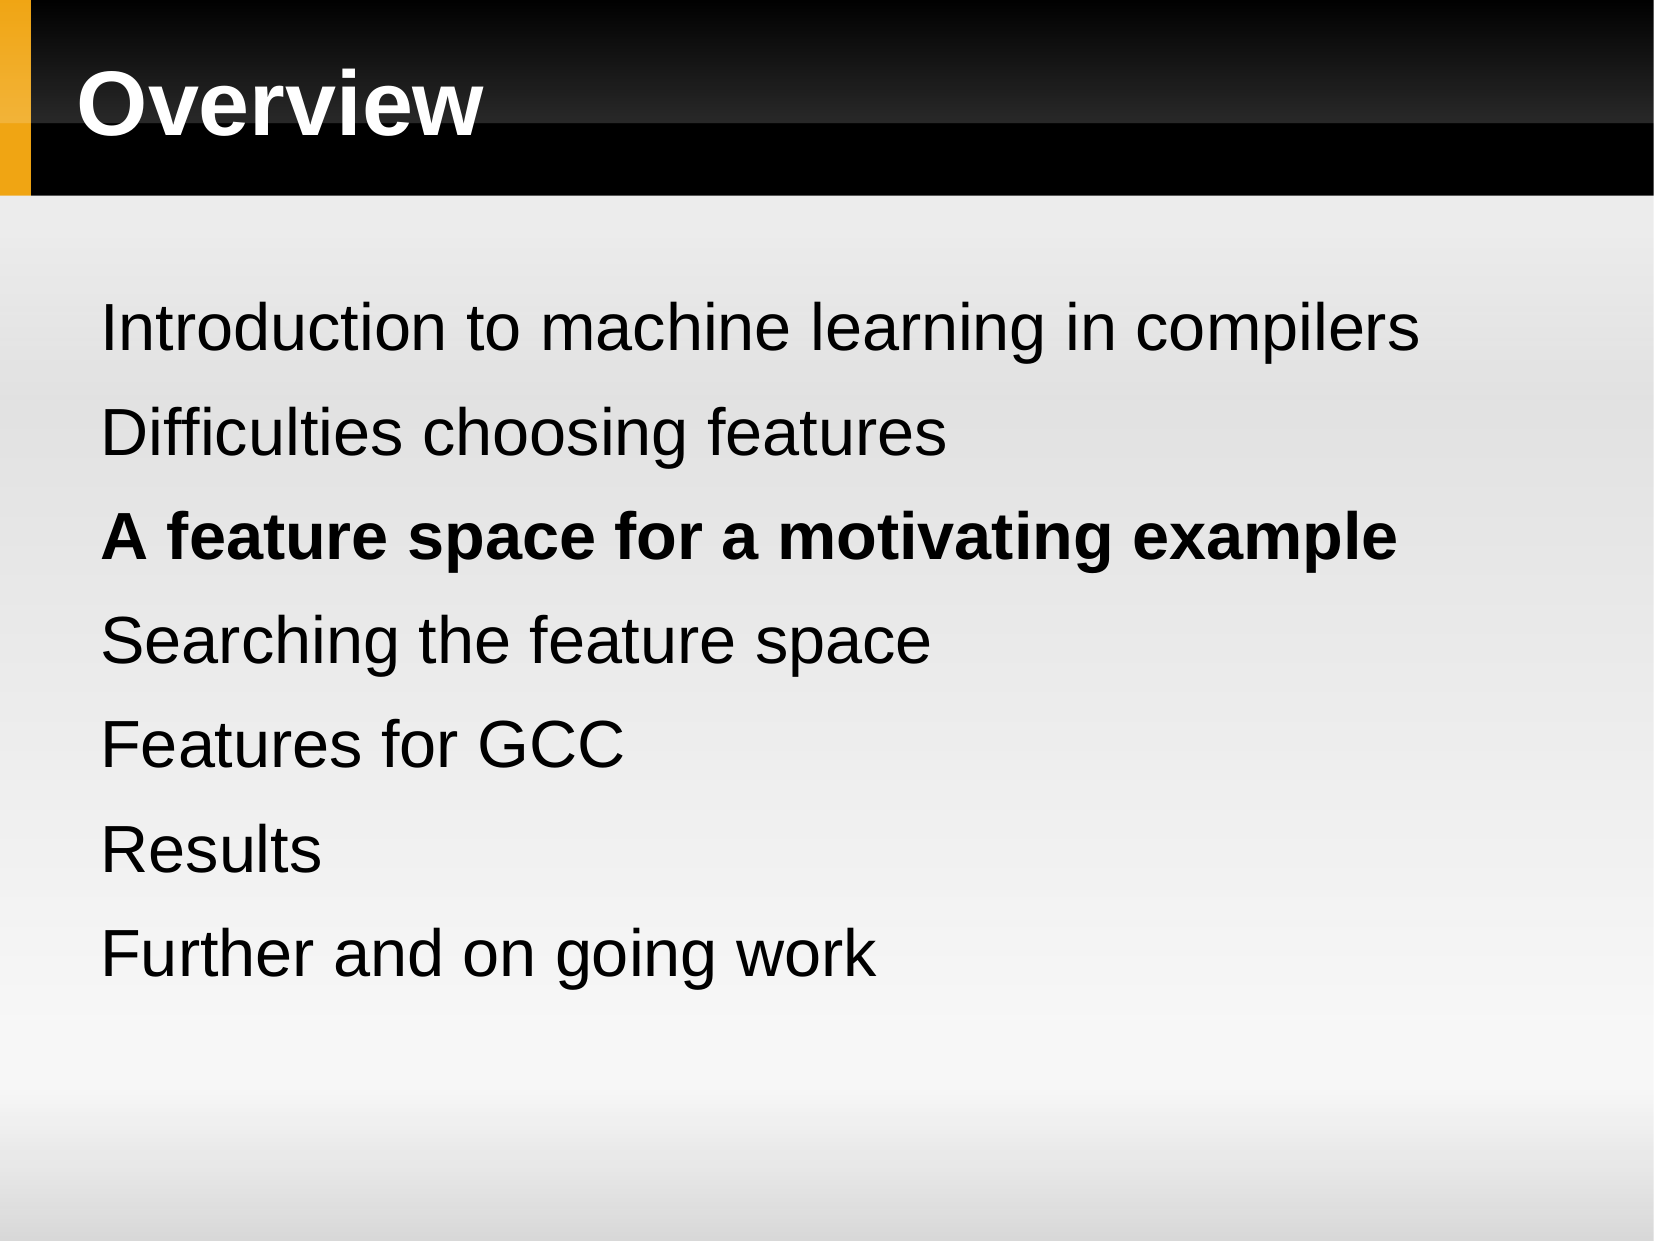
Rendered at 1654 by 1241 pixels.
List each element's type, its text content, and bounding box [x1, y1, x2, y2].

title Overview [76, 0, 1565, 208]
picture [0, 0, 1654, 1241]
list Introduction to machine learning in compilers Difficulties choosing features A feature space for a motivating example Searching the feature space Features for GCC Results Further and on going work [82, 290, 1571, 1109]
